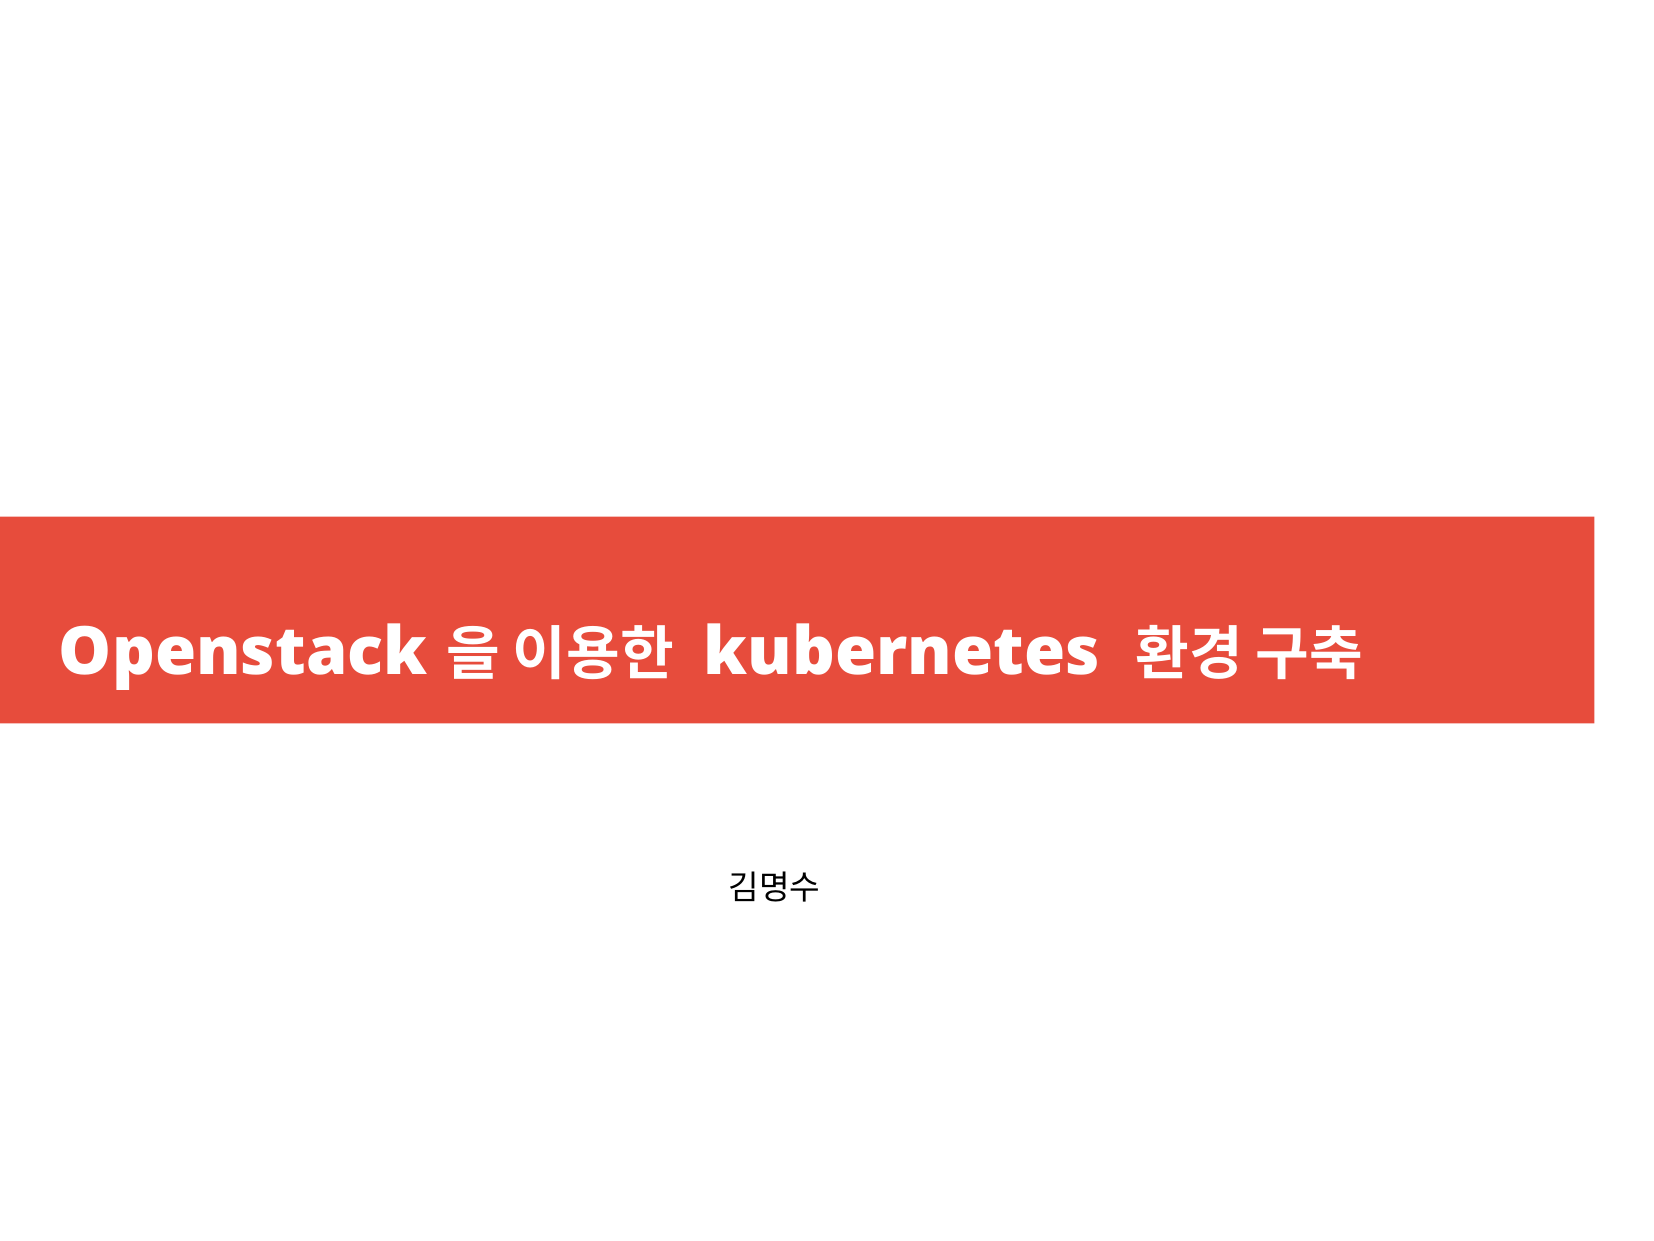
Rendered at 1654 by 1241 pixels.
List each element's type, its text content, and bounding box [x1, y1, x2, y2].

text_box 김명수 [572, 853, 976, 911]
title Openstack을 이용한 kubernetes 환경 구축 [59, 546, 1595, 694]
